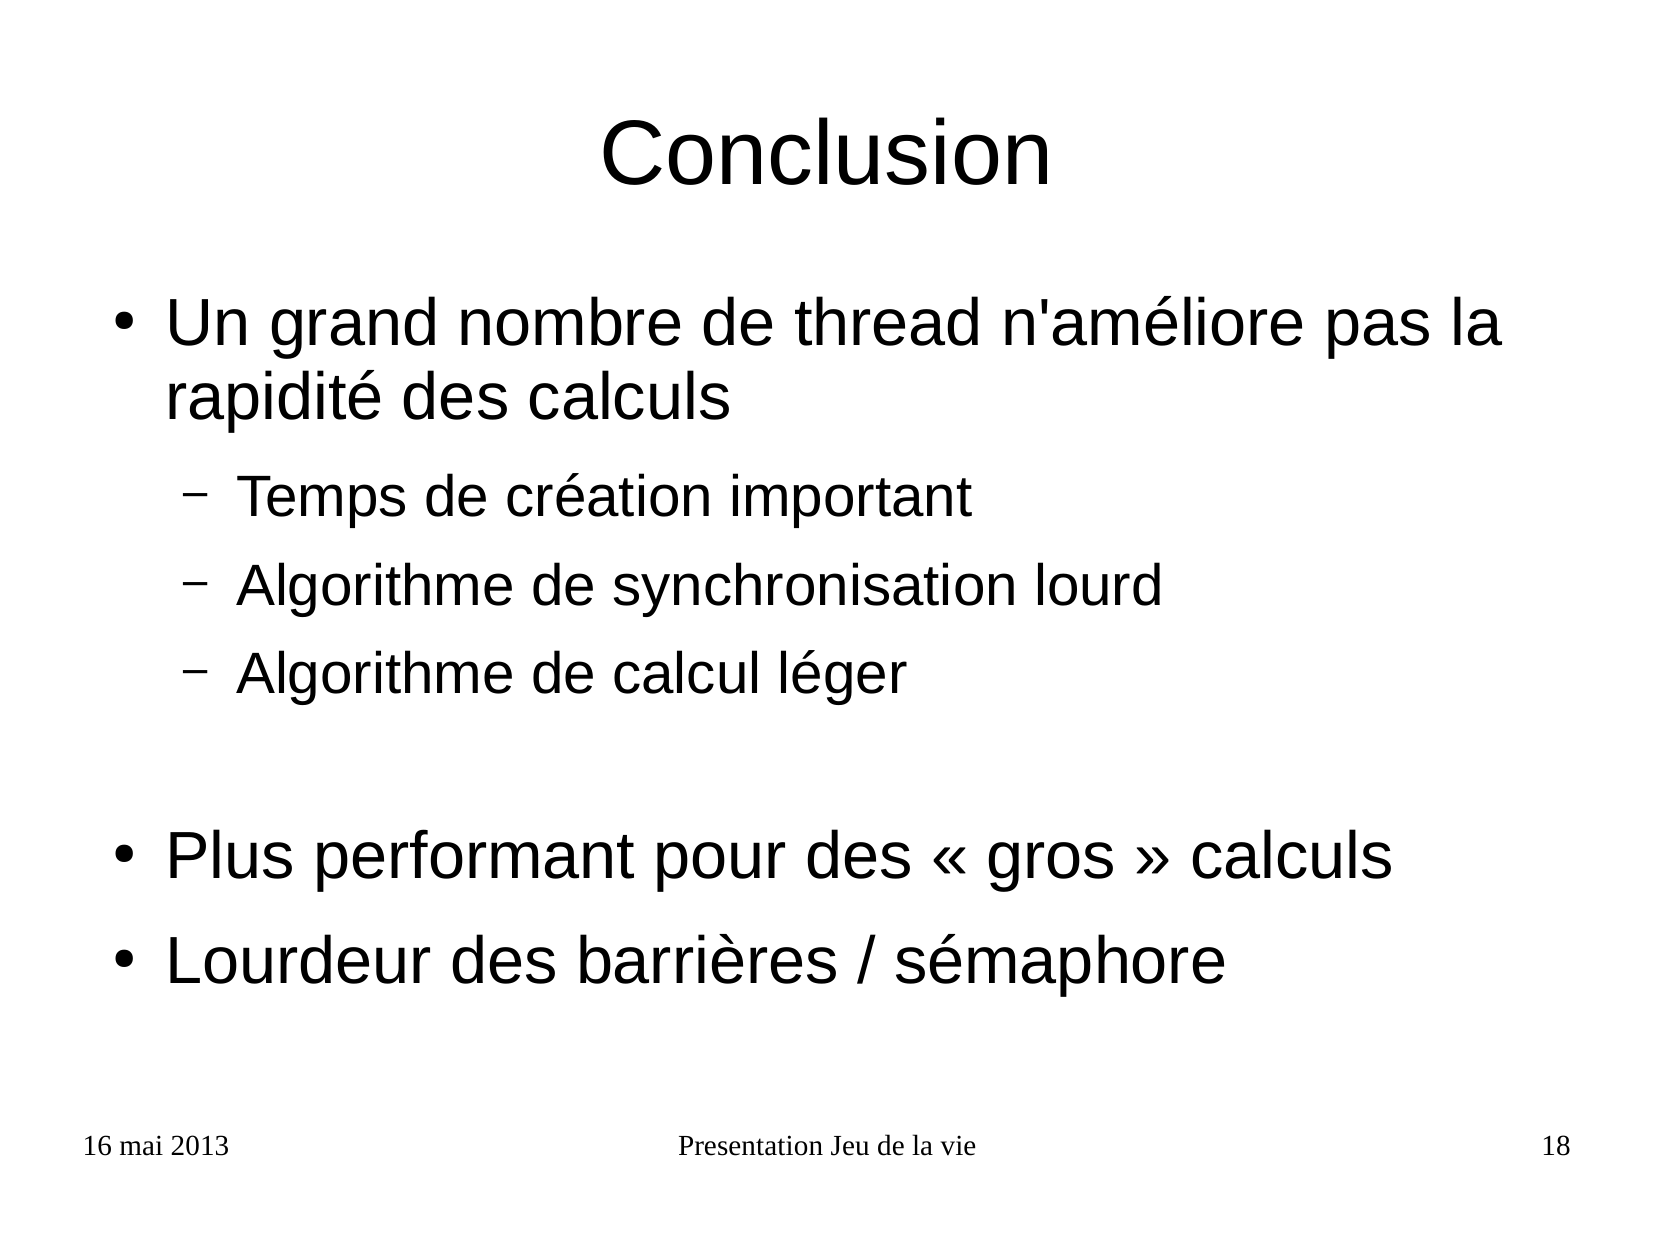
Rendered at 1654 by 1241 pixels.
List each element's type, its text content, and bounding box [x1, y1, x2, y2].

list Un grand nombre de thread n'améliore pas la rapidité des calculs Temps de création important Algorithme de synchronisation lourd Algorithme de calcul léger Plus performant pour des « gros » calculs Lourdeur des barrières / sémaphore [94, 284, 1550, 1004]
title Conclusion [82, 49, 1571, 257]
